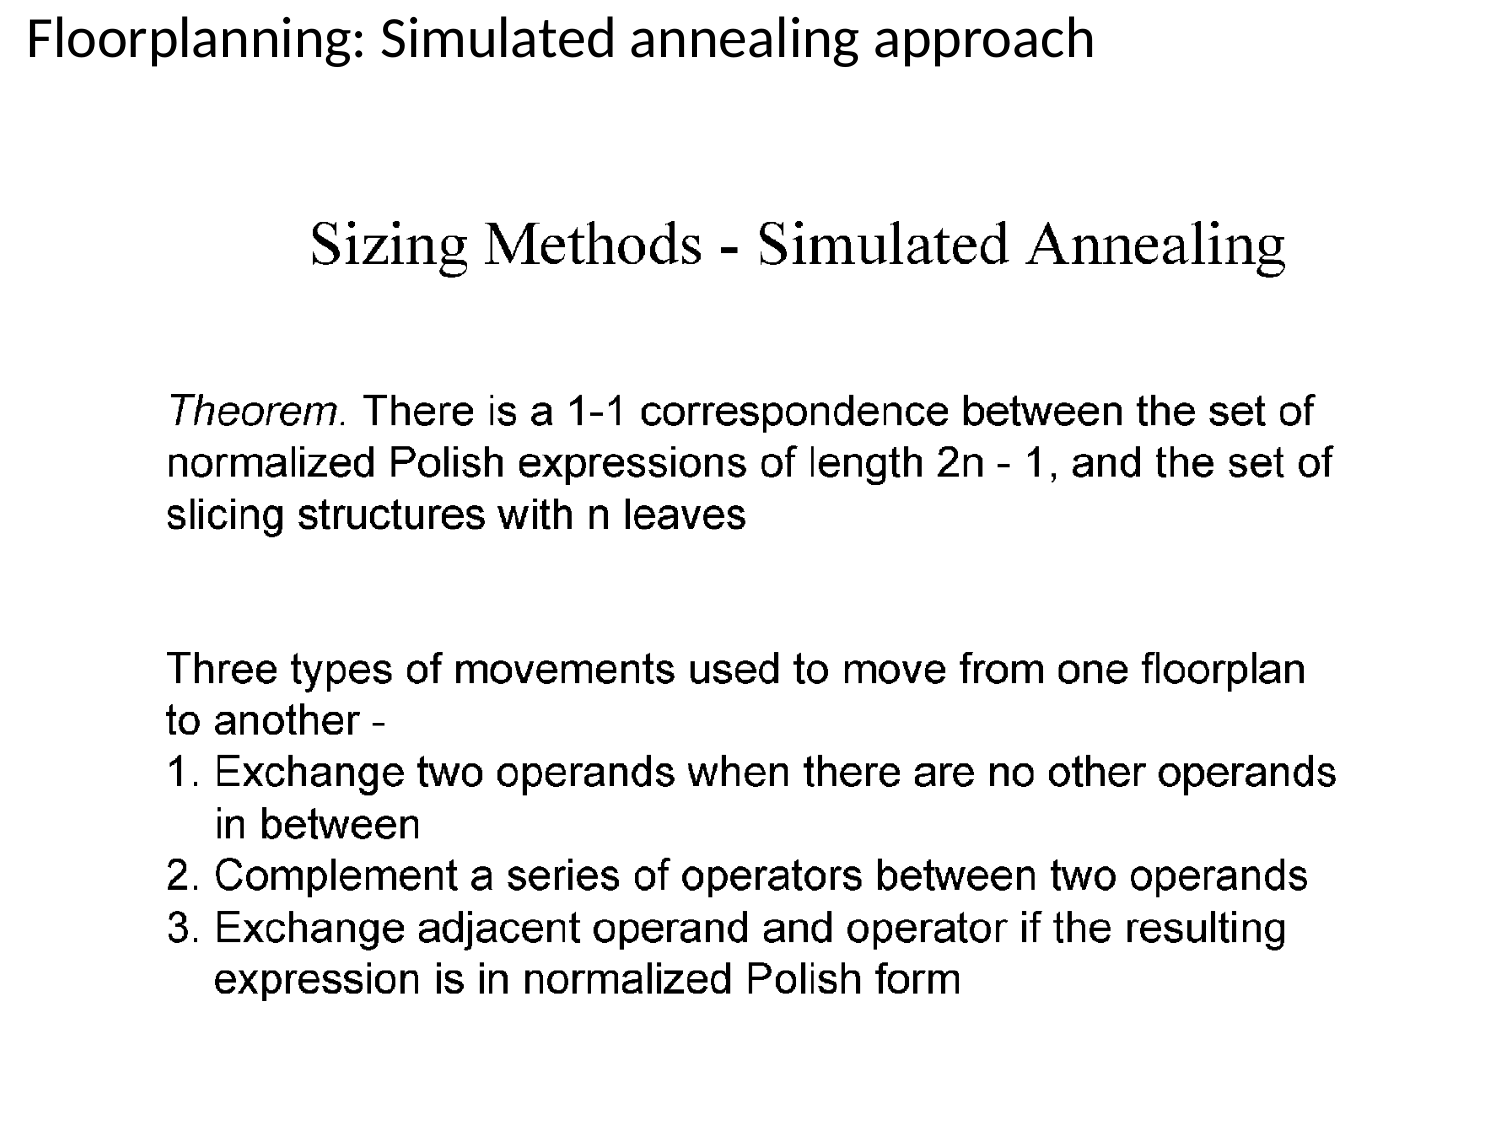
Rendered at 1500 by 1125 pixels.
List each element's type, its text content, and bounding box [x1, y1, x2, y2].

picture [71, 137, 1429, 1044]
text_box Floorplanning: Simulated annealing approach [11, 0, 1477, 77]
